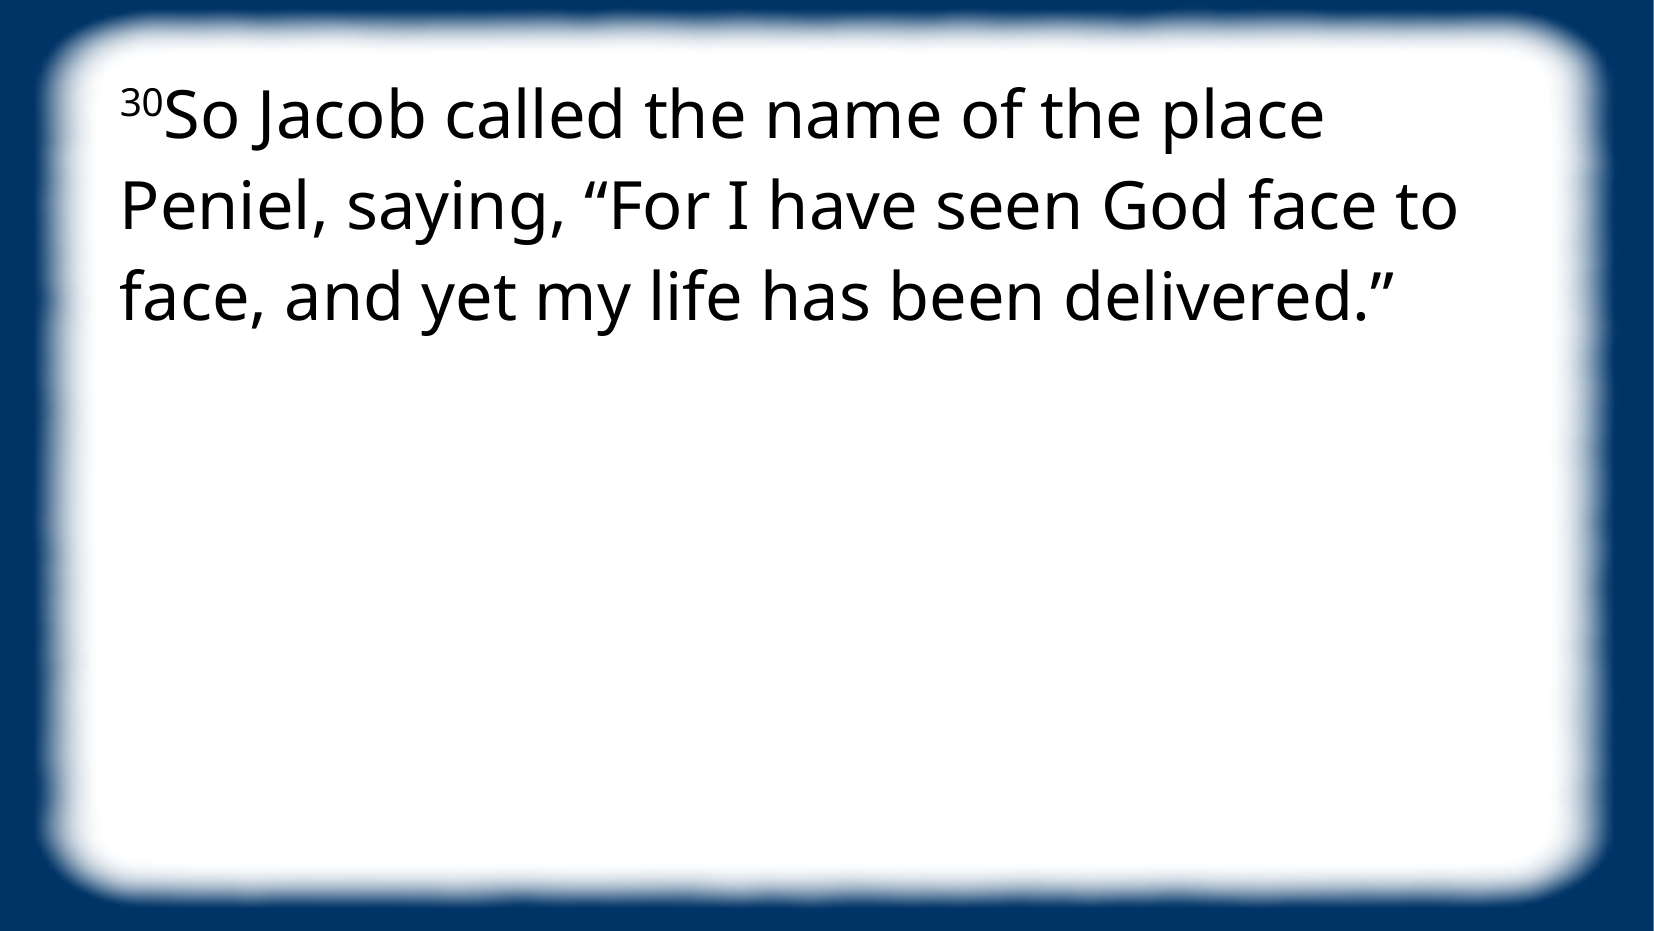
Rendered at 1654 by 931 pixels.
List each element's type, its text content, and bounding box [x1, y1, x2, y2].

picture [0, 0, 1654, 931]
text_box 30So Jacob called the name of the place Peniel, saying, “For I have seen God face to face, and yet my life has been delivered.” [105, 60, 1546, 391]
